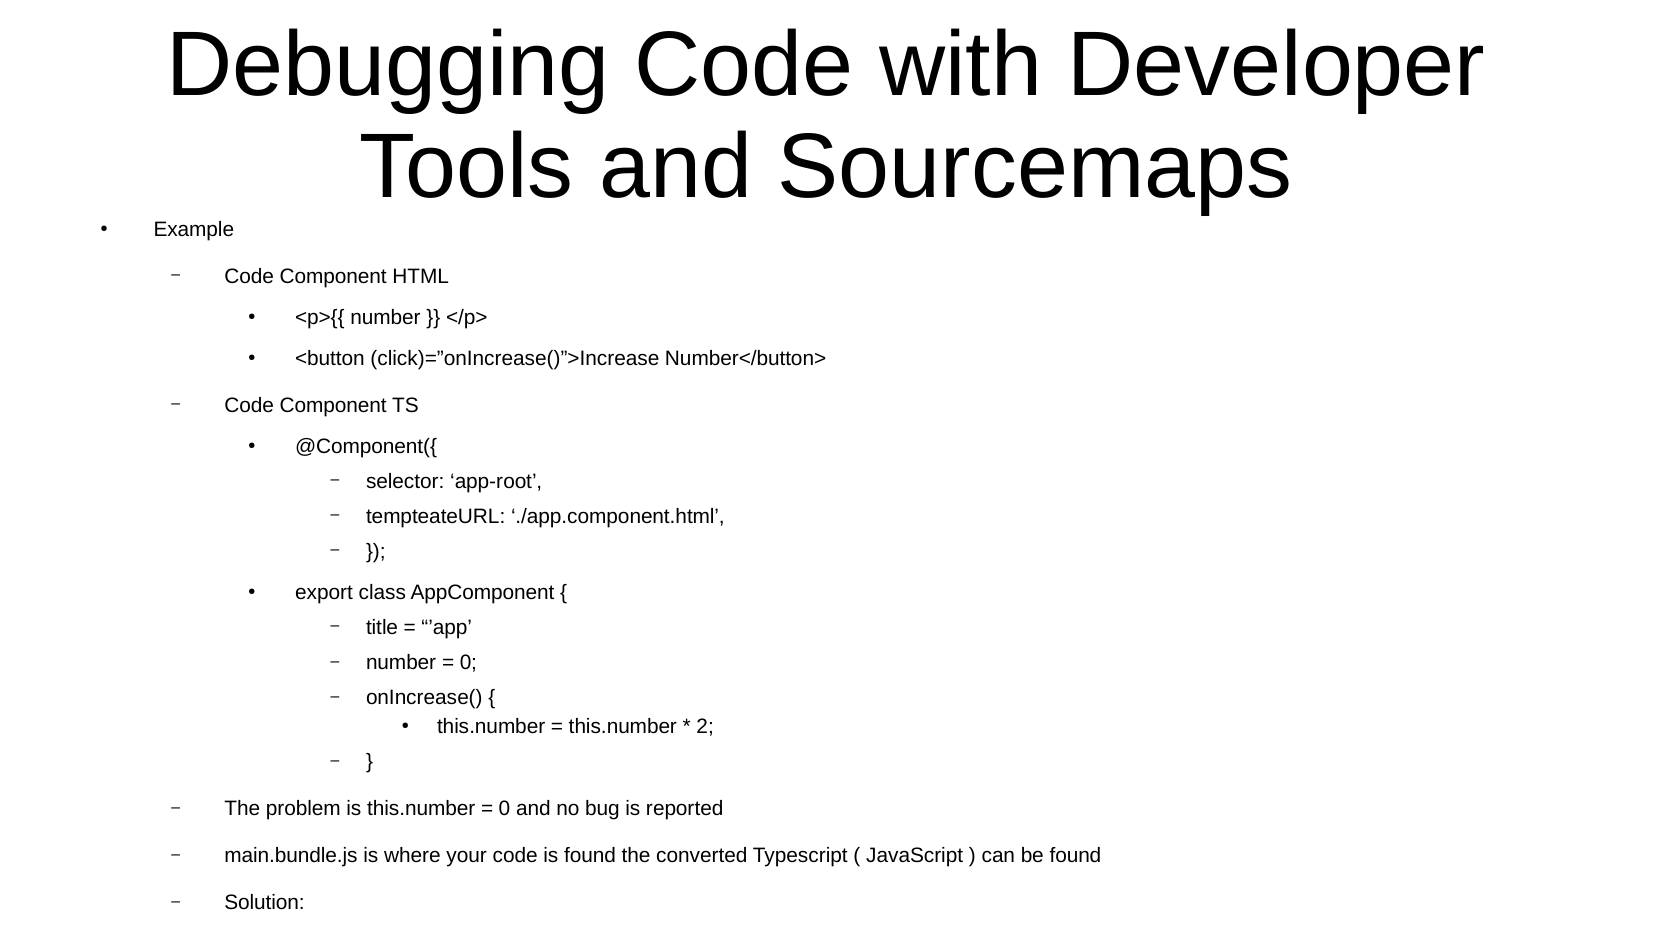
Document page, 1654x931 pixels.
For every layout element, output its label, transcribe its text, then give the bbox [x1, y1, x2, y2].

title Debugging Code with Developer Tools and Sourcemaps [82, 12, 1571, 217]
list Example Code Component HTML <p>{{ number }} </p> <button (click)=”onIncrease()”>Increase Number</button> Code Component TS @Component({ selector: ‘app-root’, tempteateURL: ‘./app.component.html’, }); export class AppComponent { title = “’app’ number = 0; onIncrease() { this.number = this.number * 2; } The problem is this.number = 0 and no bug is reported main.bundle.js is where your code is found the converted Typescript ( JavaScript ) can be found Solution: [82, 217, 1636, 916]
